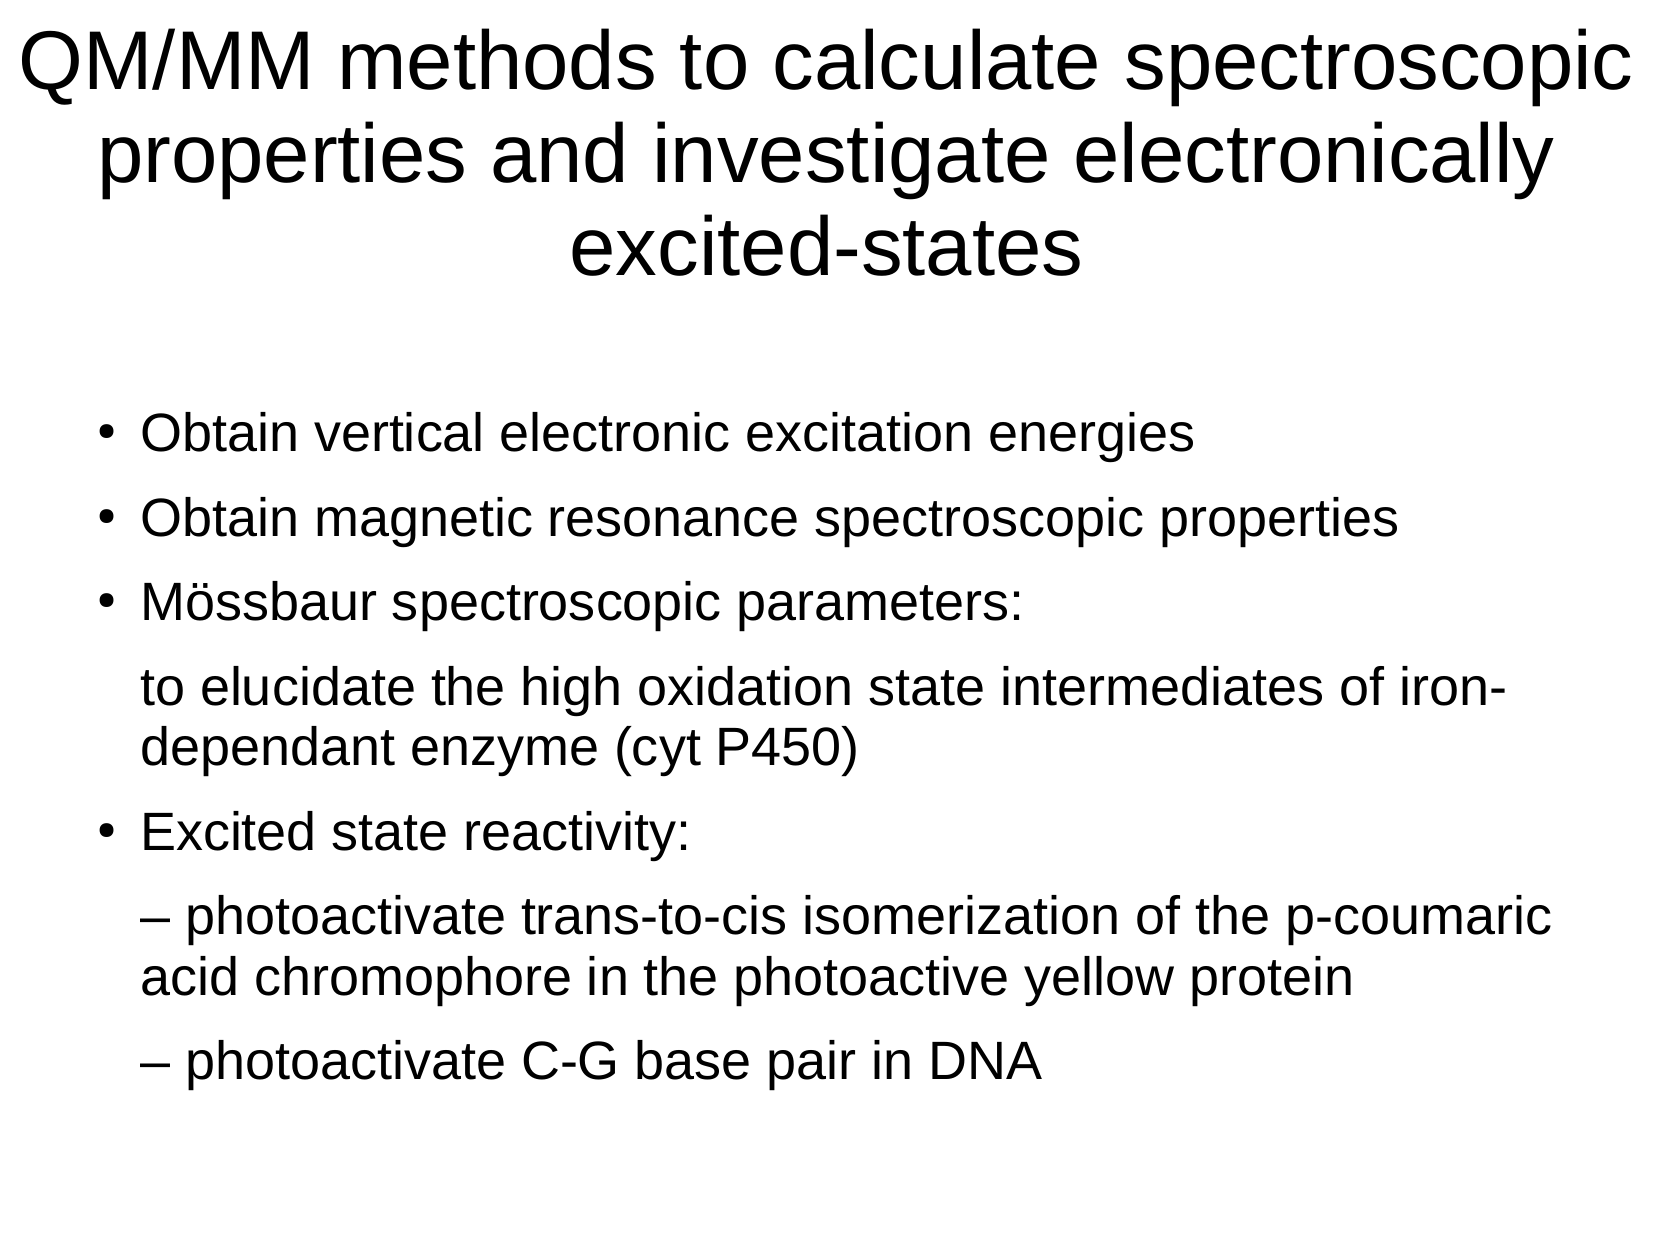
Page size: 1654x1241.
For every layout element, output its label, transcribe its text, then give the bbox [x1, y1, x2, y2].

title QM/MM methods to calculate spectroscopic properties and investigate electronically excited-states [0, 0, 1642, 308]
list Obtain vertical electronic excitation energies Obtain magnetic resonance spectroscopic properties Mössbaur spectroscopic parameters: to elucidate the high oxidation state intermediates of iron-dependant enzyme (cyt P450) Excited state reactivity: – photoactivate trans-to-cis isomerization of the p-coumaric acid chromophore in the photoactive yellow protein – photoactivate C-G base pair in DNA [82, 402, 1571, 1123]
